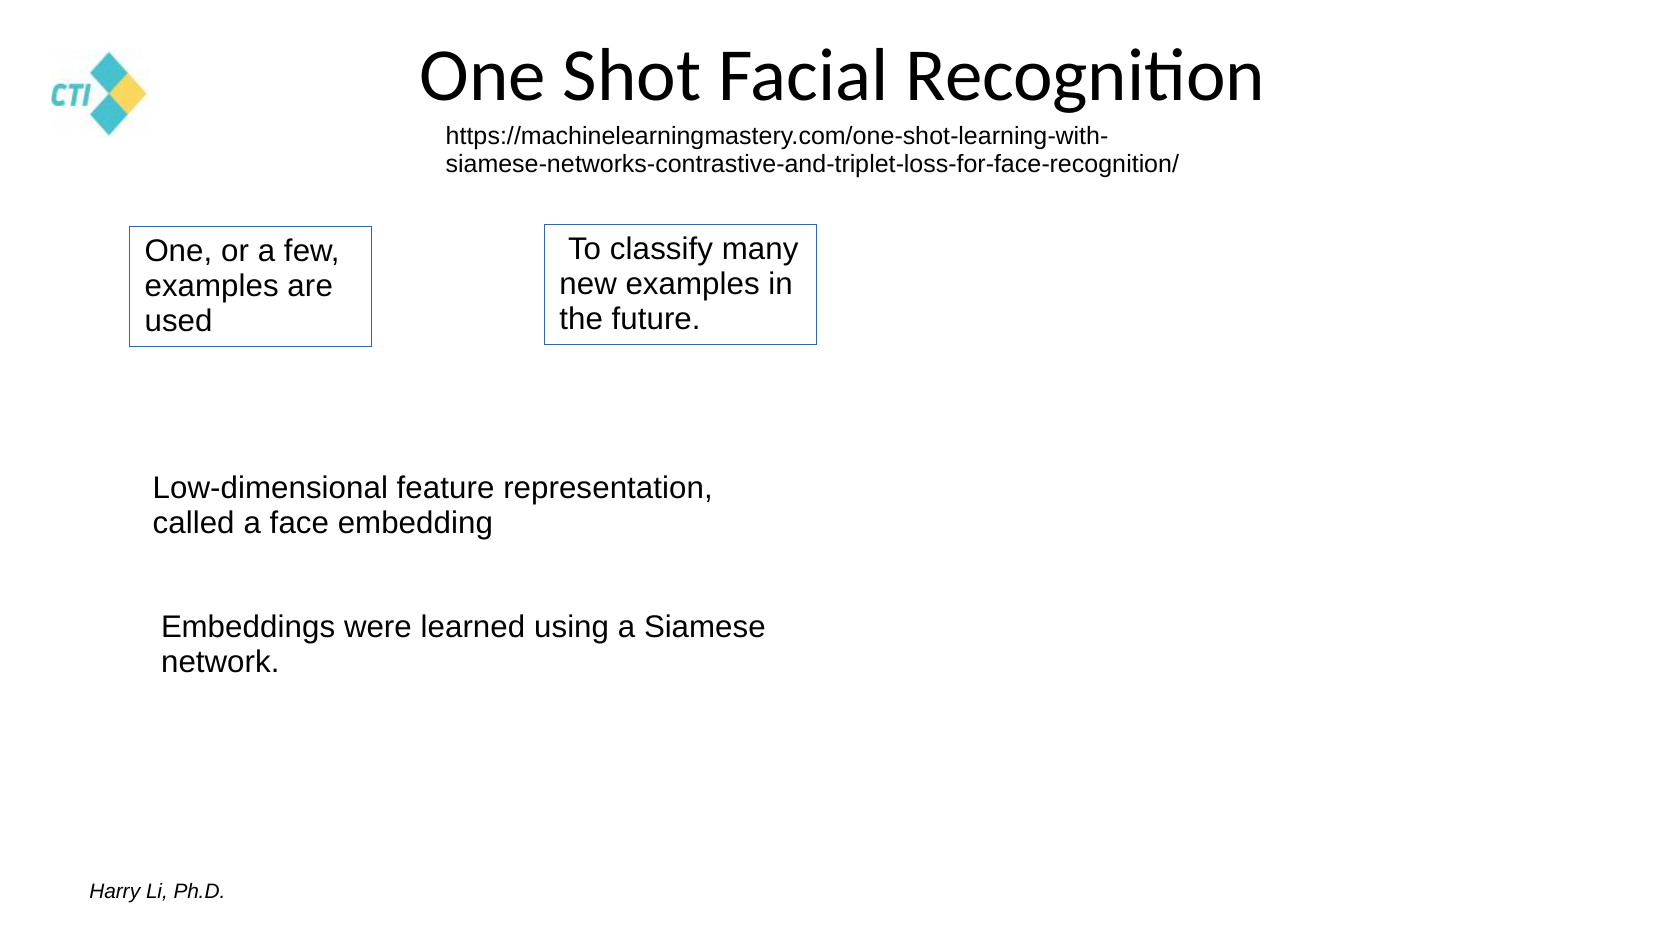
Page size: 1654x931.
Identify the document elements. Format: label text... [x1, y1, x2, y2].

picture [51, 47, 150, 138]
text_box One, or a few, examples are used [129, 226, 372, 347]
text_box To classify many new examples in the future. [544, 224, 817, 345]
text_box Embeddings were learned using a Siamese network. [146, 601, 792, 688]
text_box https://machinelearningmastery.com/one-shot-learning-with-siamese-networks-contrastive-and-triplet-loss-for-face-recognition/ [430, 114, 1207, 214]
text_box One Shot Facial Recognition [214, 17, 1471, 163]
text_box Low-dimensional feature representation, called a face embedding [137, 463, 736, 549]
text_box Harry Li, Ph.D. [74, 870, 241, 910]
